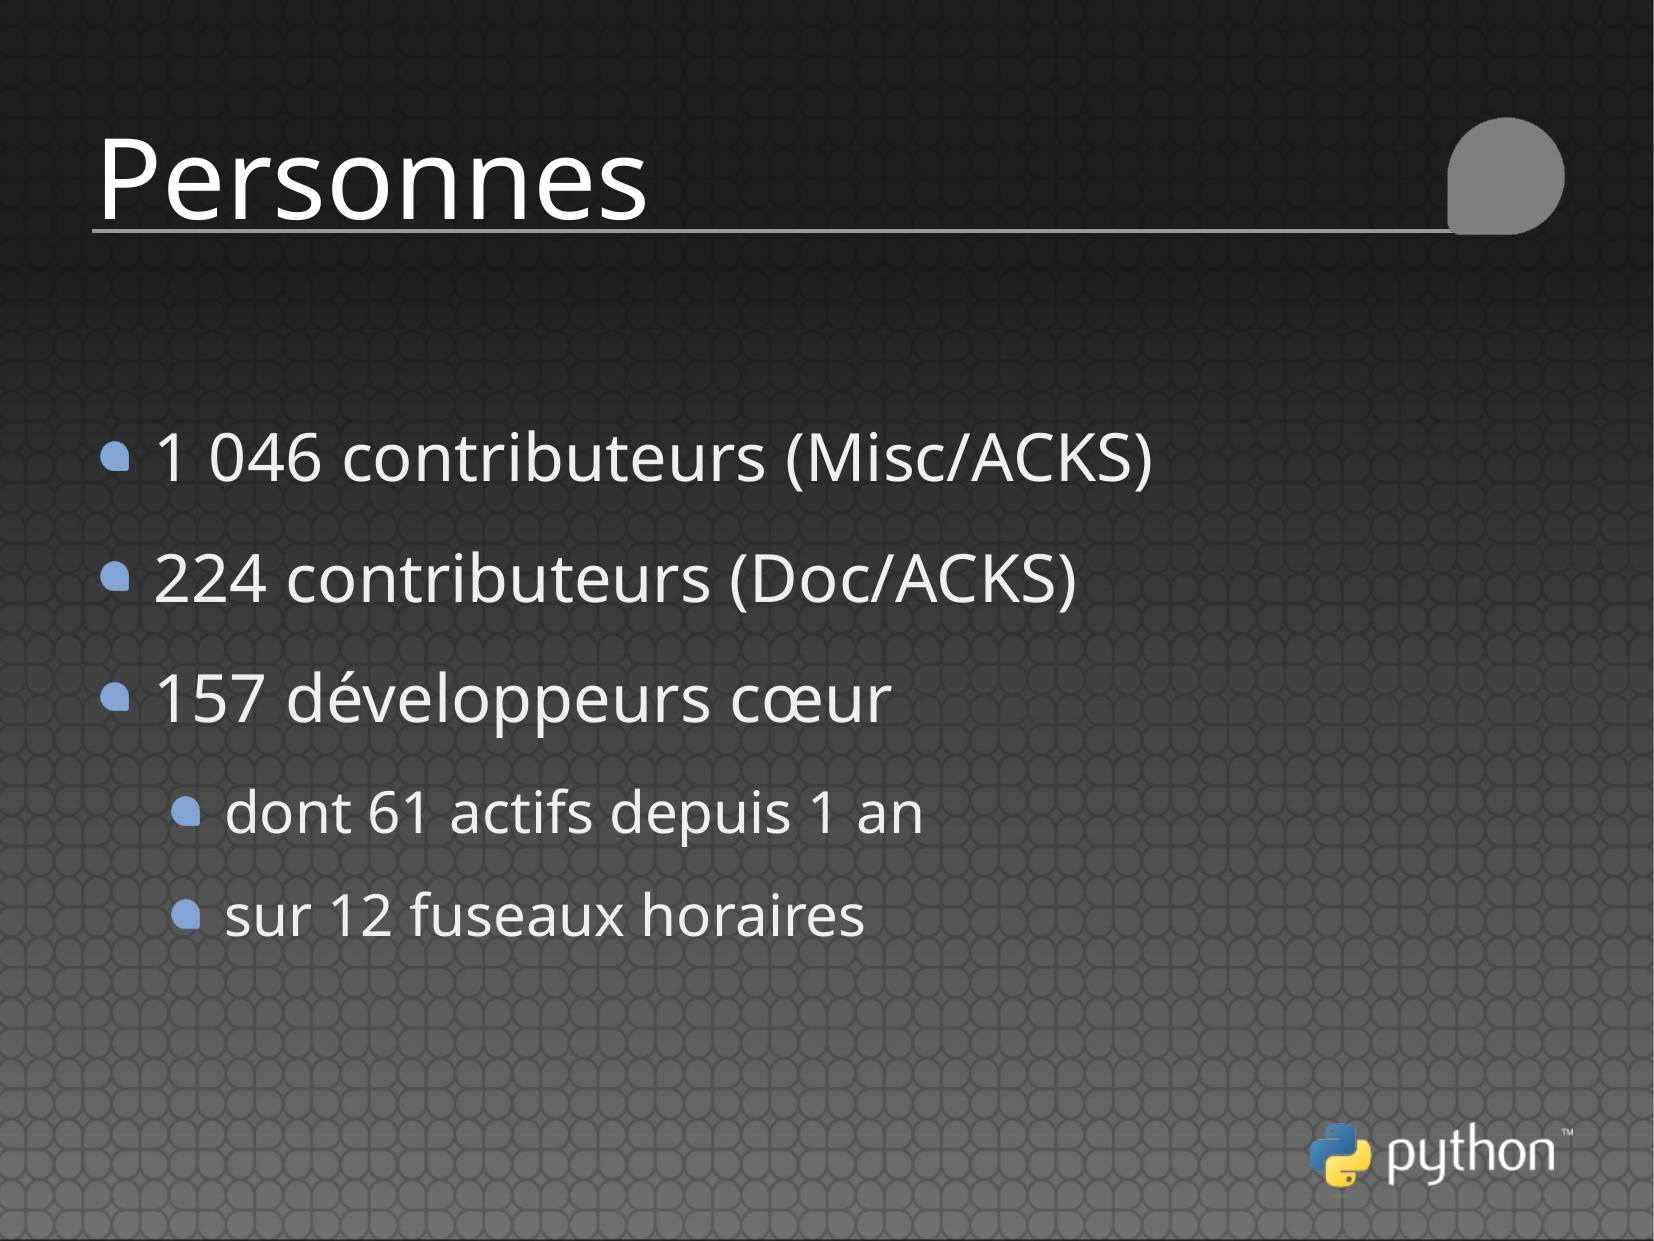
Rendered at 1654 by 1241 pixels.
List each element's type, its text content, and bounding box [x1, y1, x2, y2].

list 1 046 contributeurs (Misc/ACKS) 224 contributeurs (Doc/ACKS) 157 développeurs cœur dont 61 actifs depuis 1 an sur 12 fuseaux horaires [82, 290, 1571, 1094]
picture [0, 0, 1654, 1241]
title Personnes [94, 100, 1426, 251]
